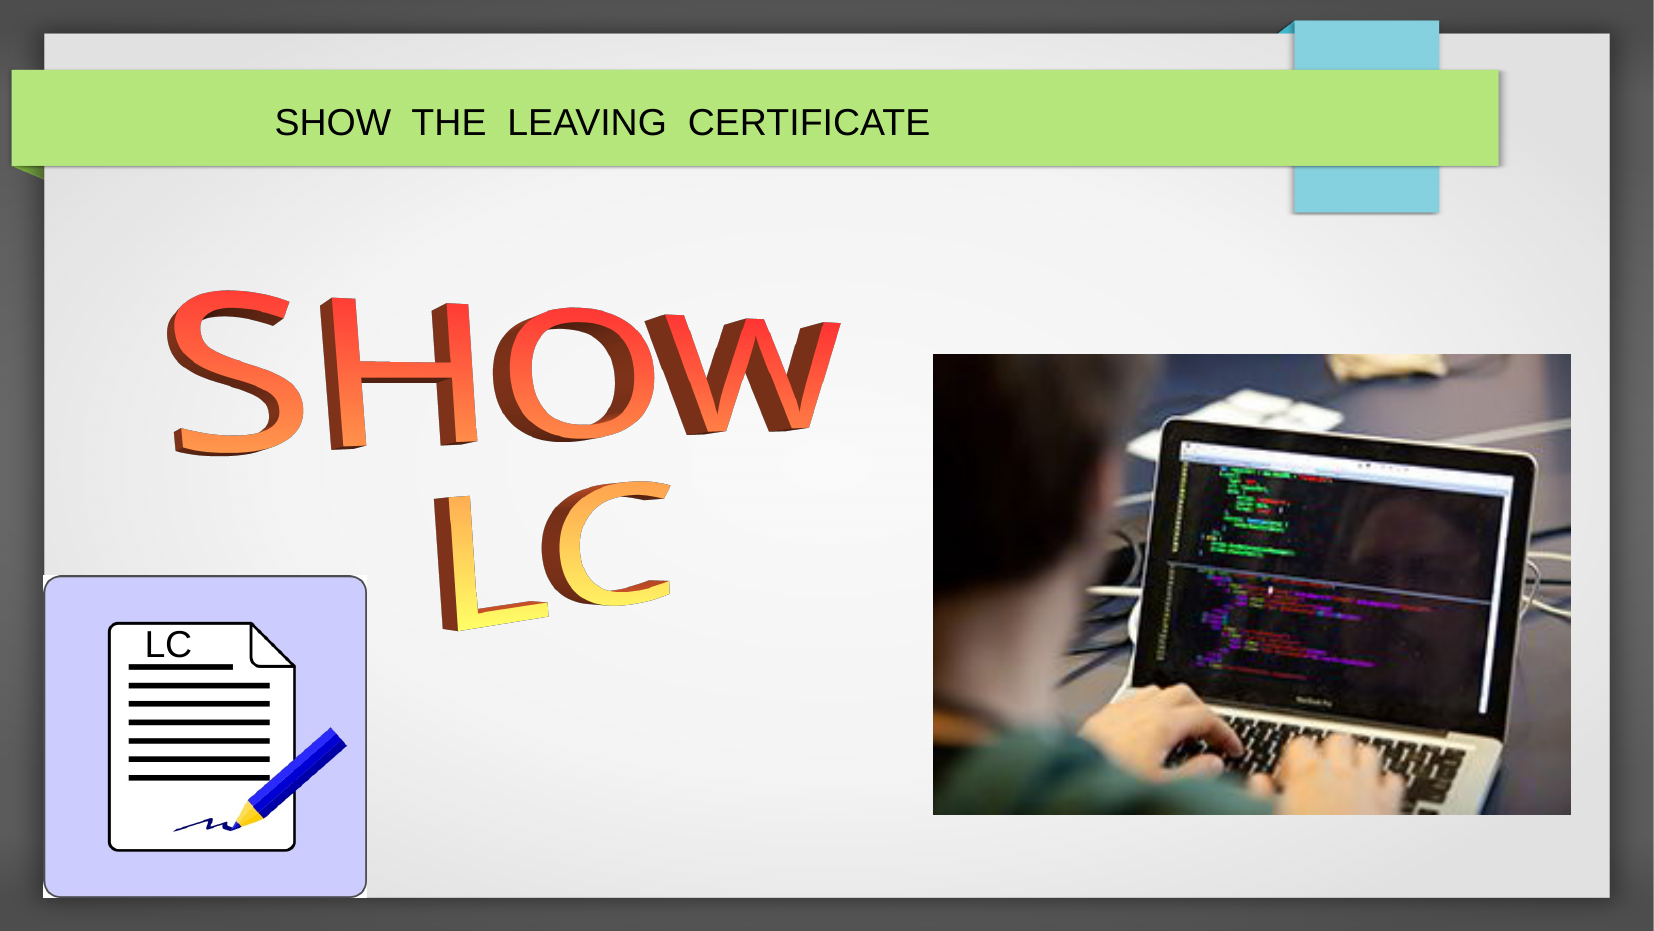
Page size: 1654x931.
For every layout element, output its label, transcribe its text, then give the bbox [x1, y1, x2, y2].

text_box LC [129, 616, 225, 674]
picture [0, 0, 1654, 931]
text_box SHOW THE LEAVING CERTIFICATE [259, 94, 1288, 152]
